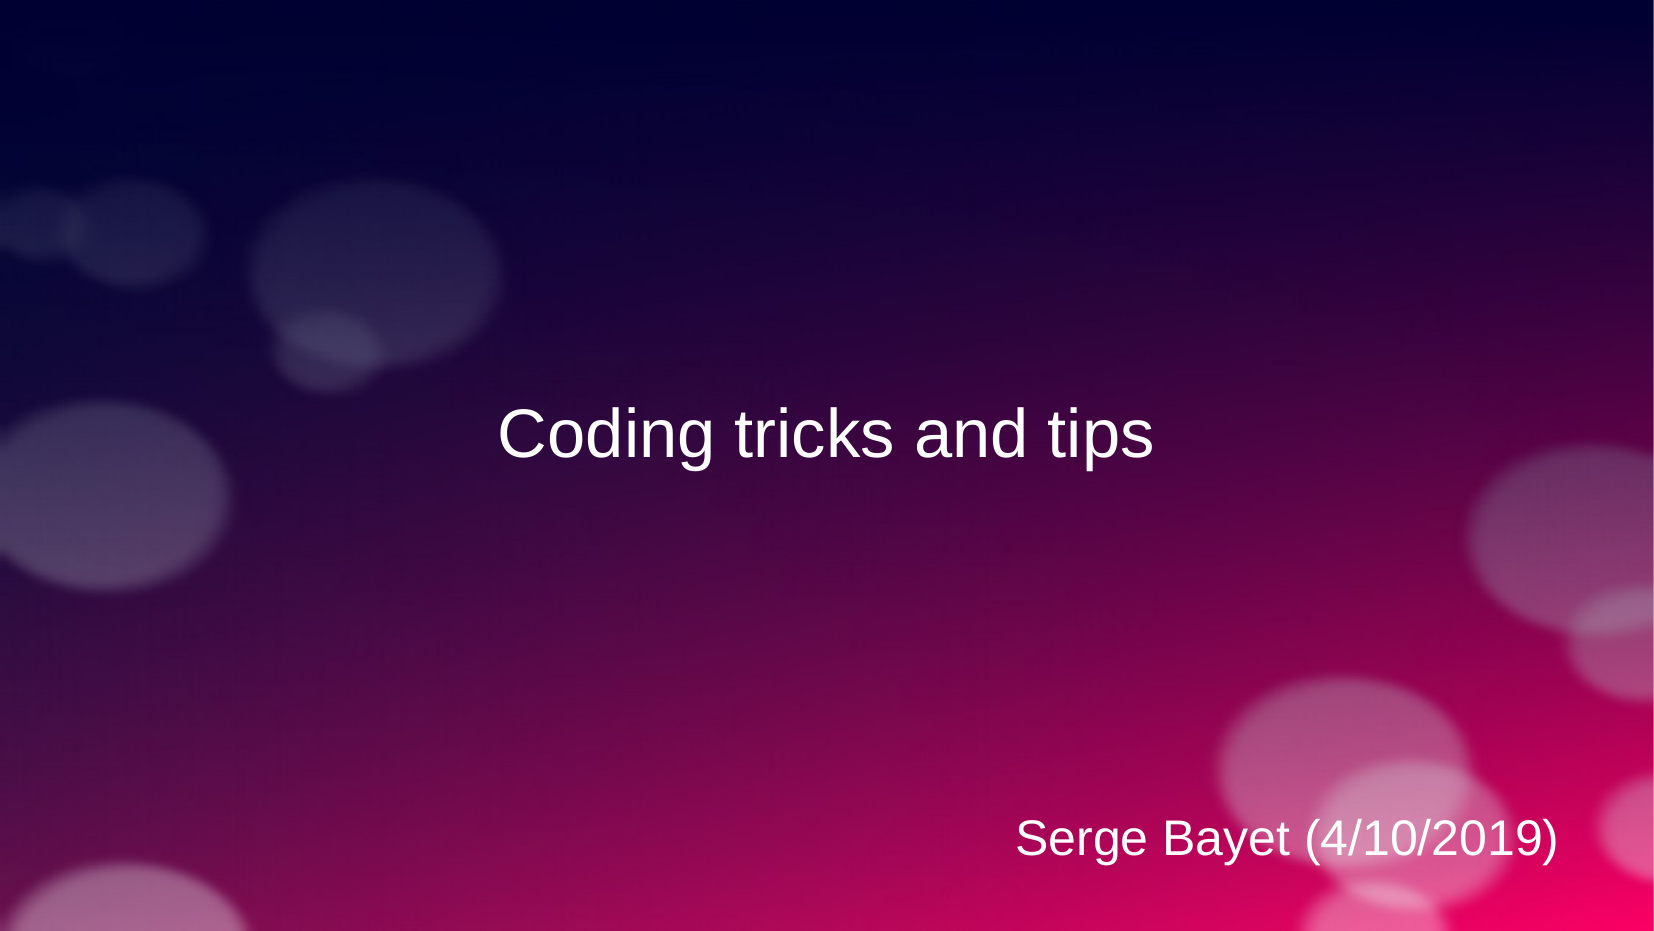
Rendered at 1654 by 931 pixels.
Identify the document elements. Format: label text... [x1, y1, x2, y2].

picture [0, 0, 1654, 931]
title Coding tricks and tips [82, 315, 1571, 552]
subtitle Serge Bayet (4/10/2019) [71, 534, 1561, 867]
